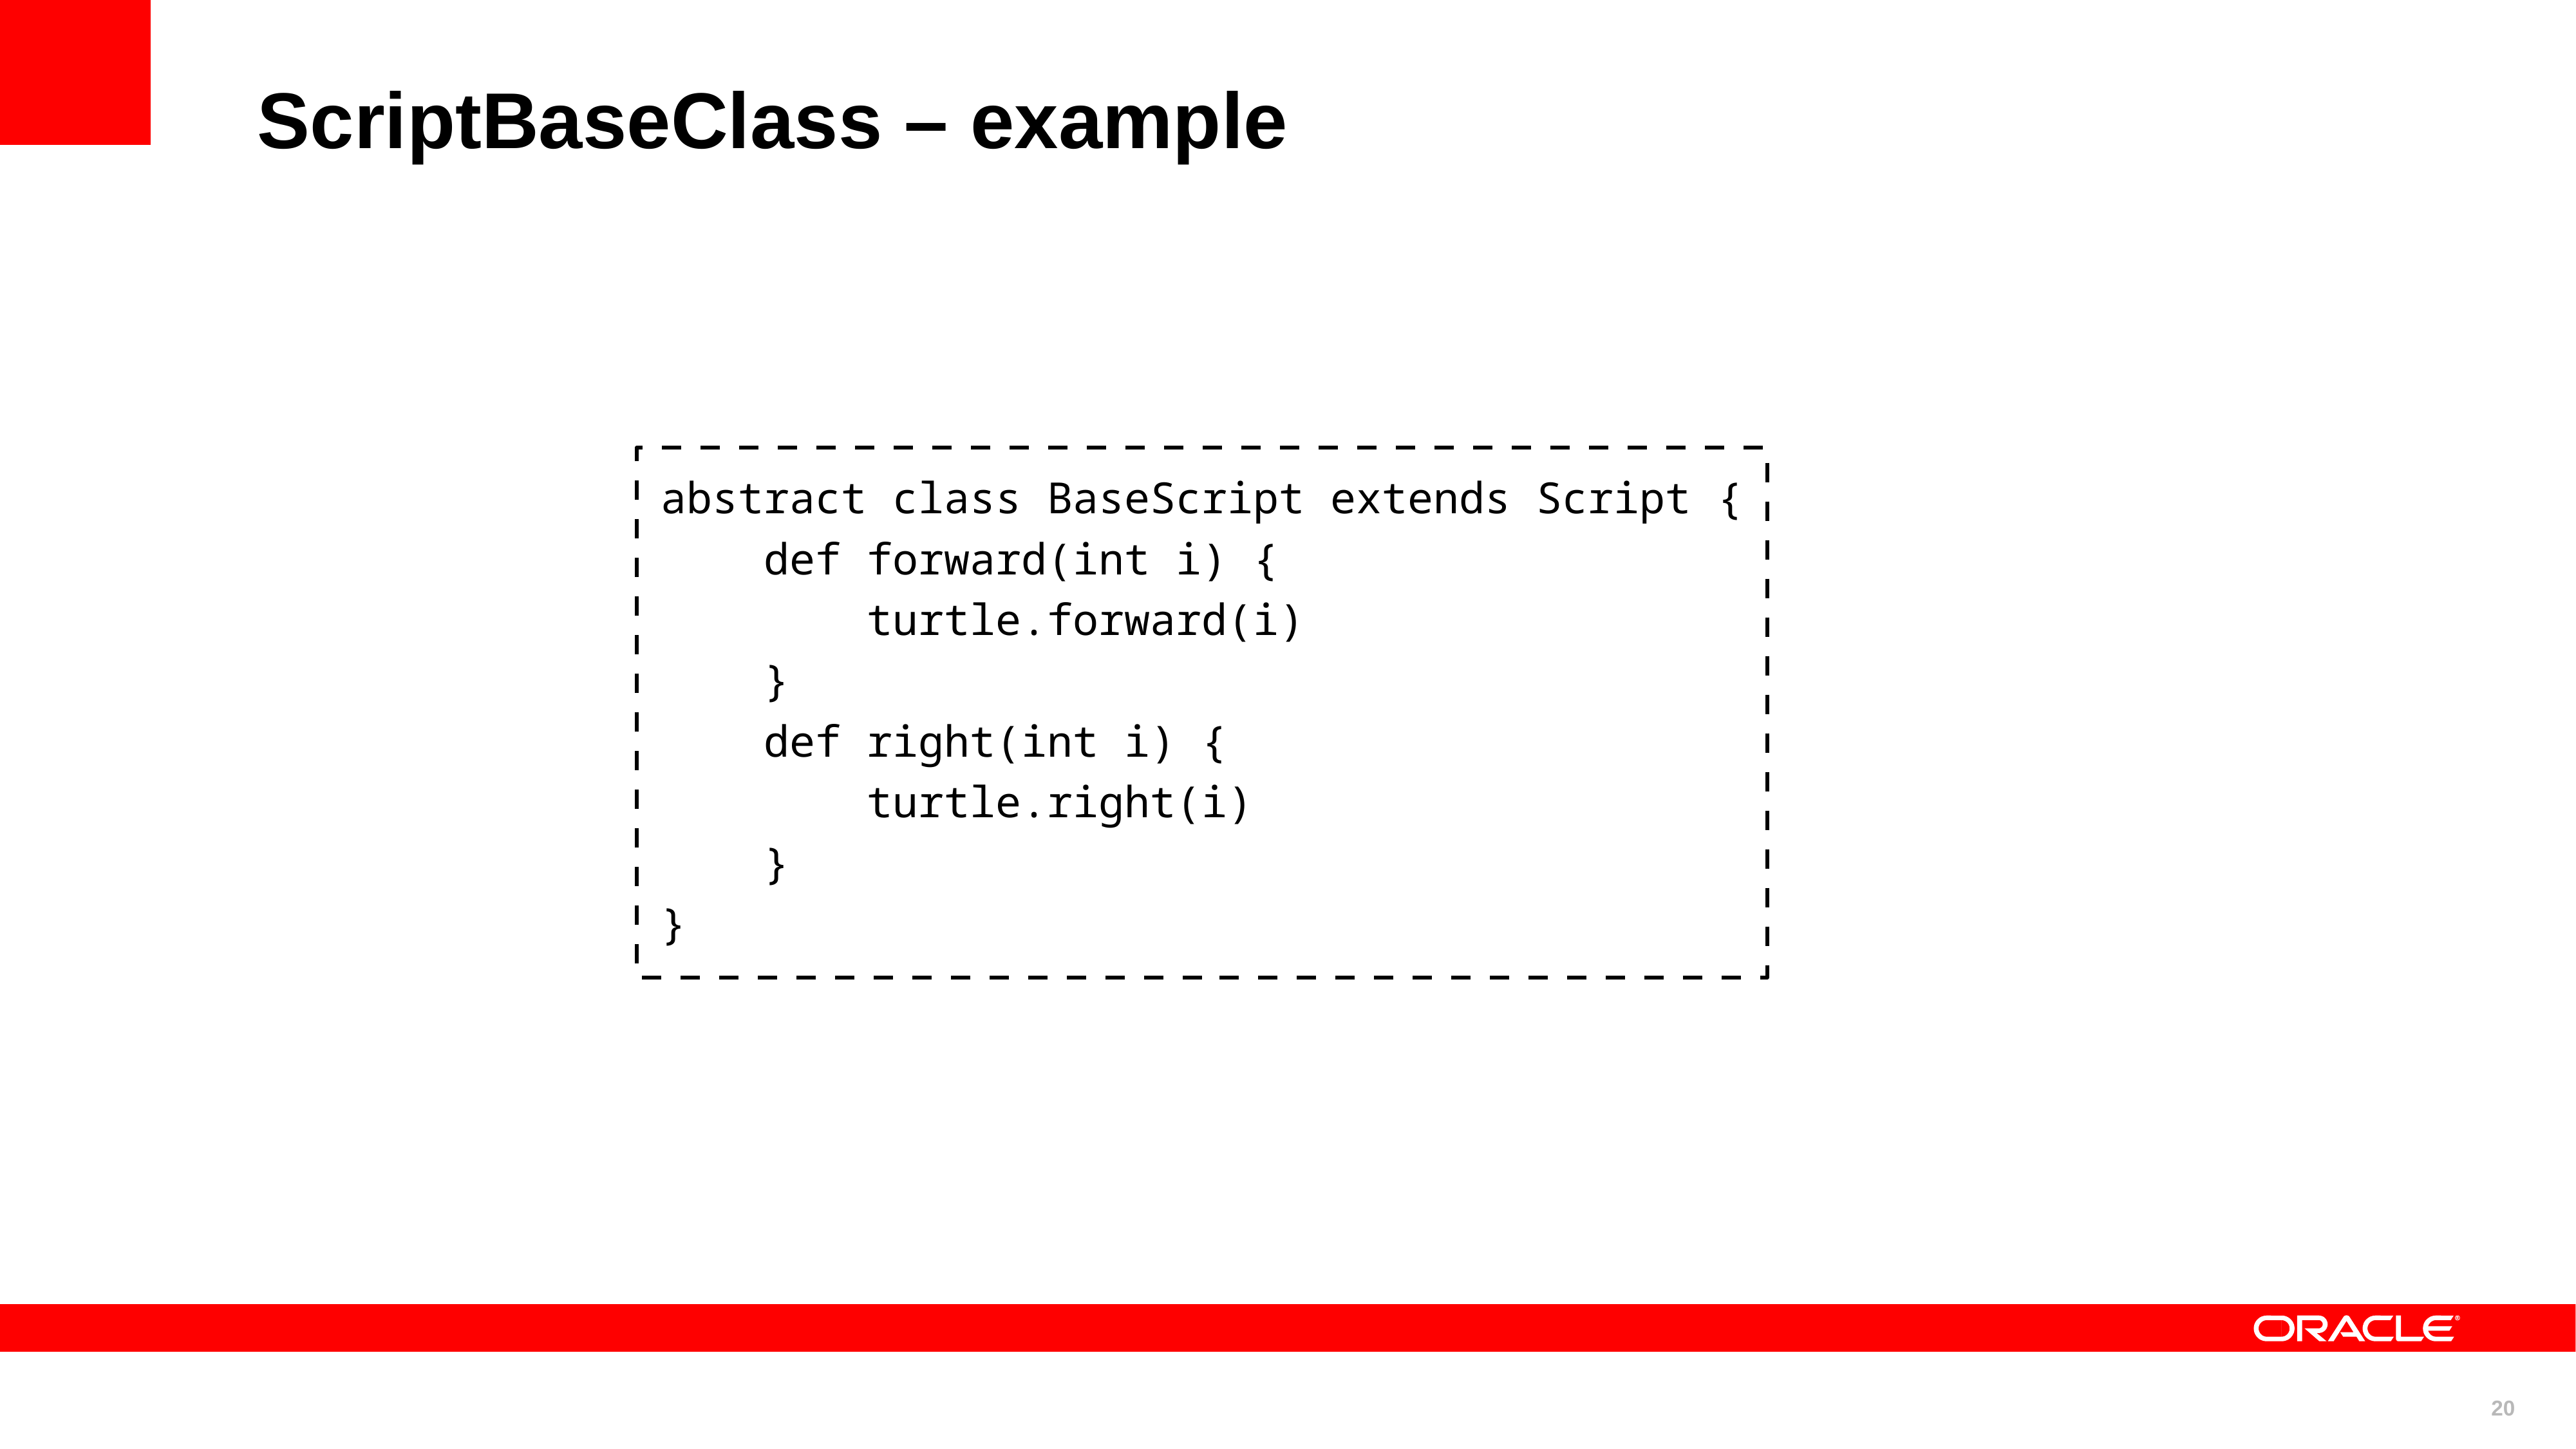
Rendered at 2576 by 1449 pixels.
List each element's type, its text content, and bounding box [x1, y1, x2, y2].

picture [0, 0, 151, 145]
text_box abstract class BaseScript extends Script { def forward(int i) { turtle.forward(i) } def right(int i) { turtle.right(i) } } [636, 448, 1767, 978]
title ScriptBaseClass – example [257, 69, 2318, 251]
picture [0, 1304, 2576, 1352]
